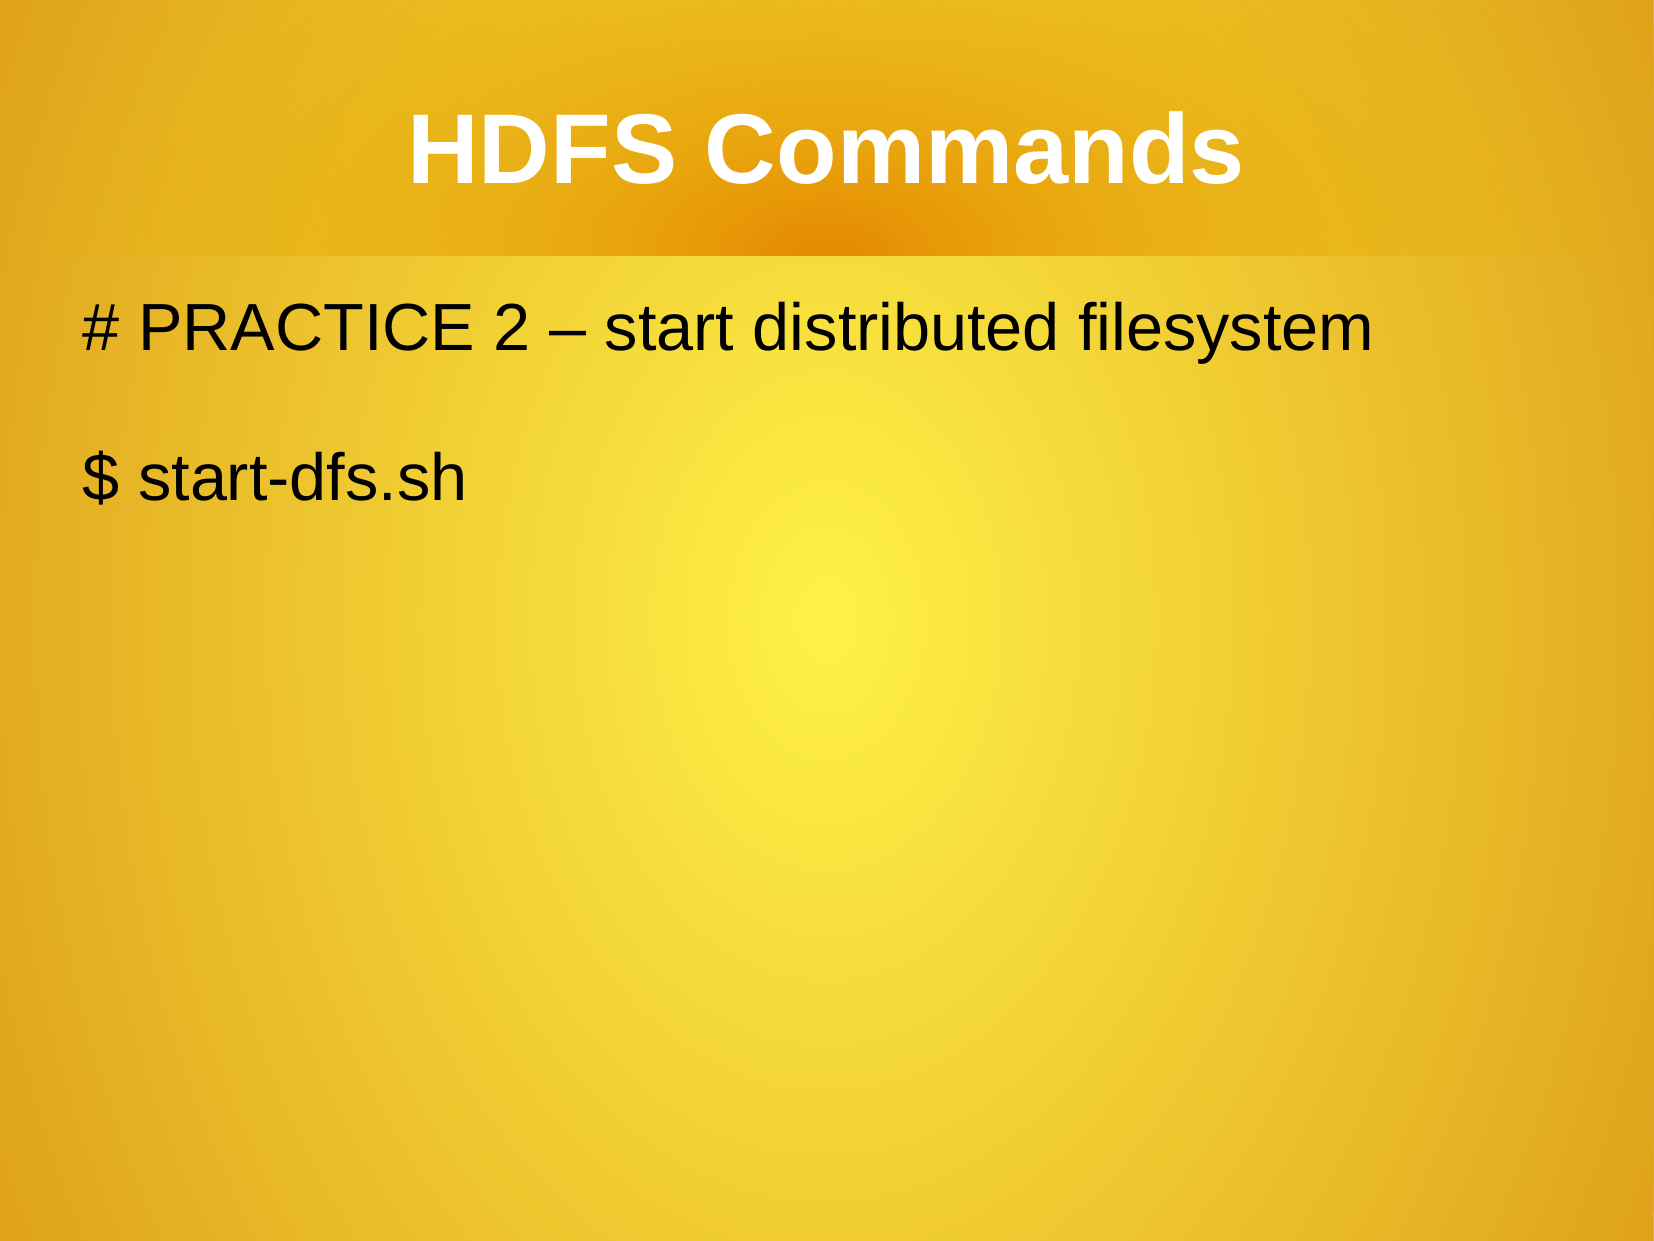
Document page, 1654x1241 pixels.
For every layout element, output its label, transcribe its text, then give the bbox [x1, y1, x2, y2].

subtitle # PRACTICE 2 – start distributed filesystem $ start-dfs.sh [82, 290, 1571, 1010]
title HDFS Commands [82, 47, 1571, 252]
